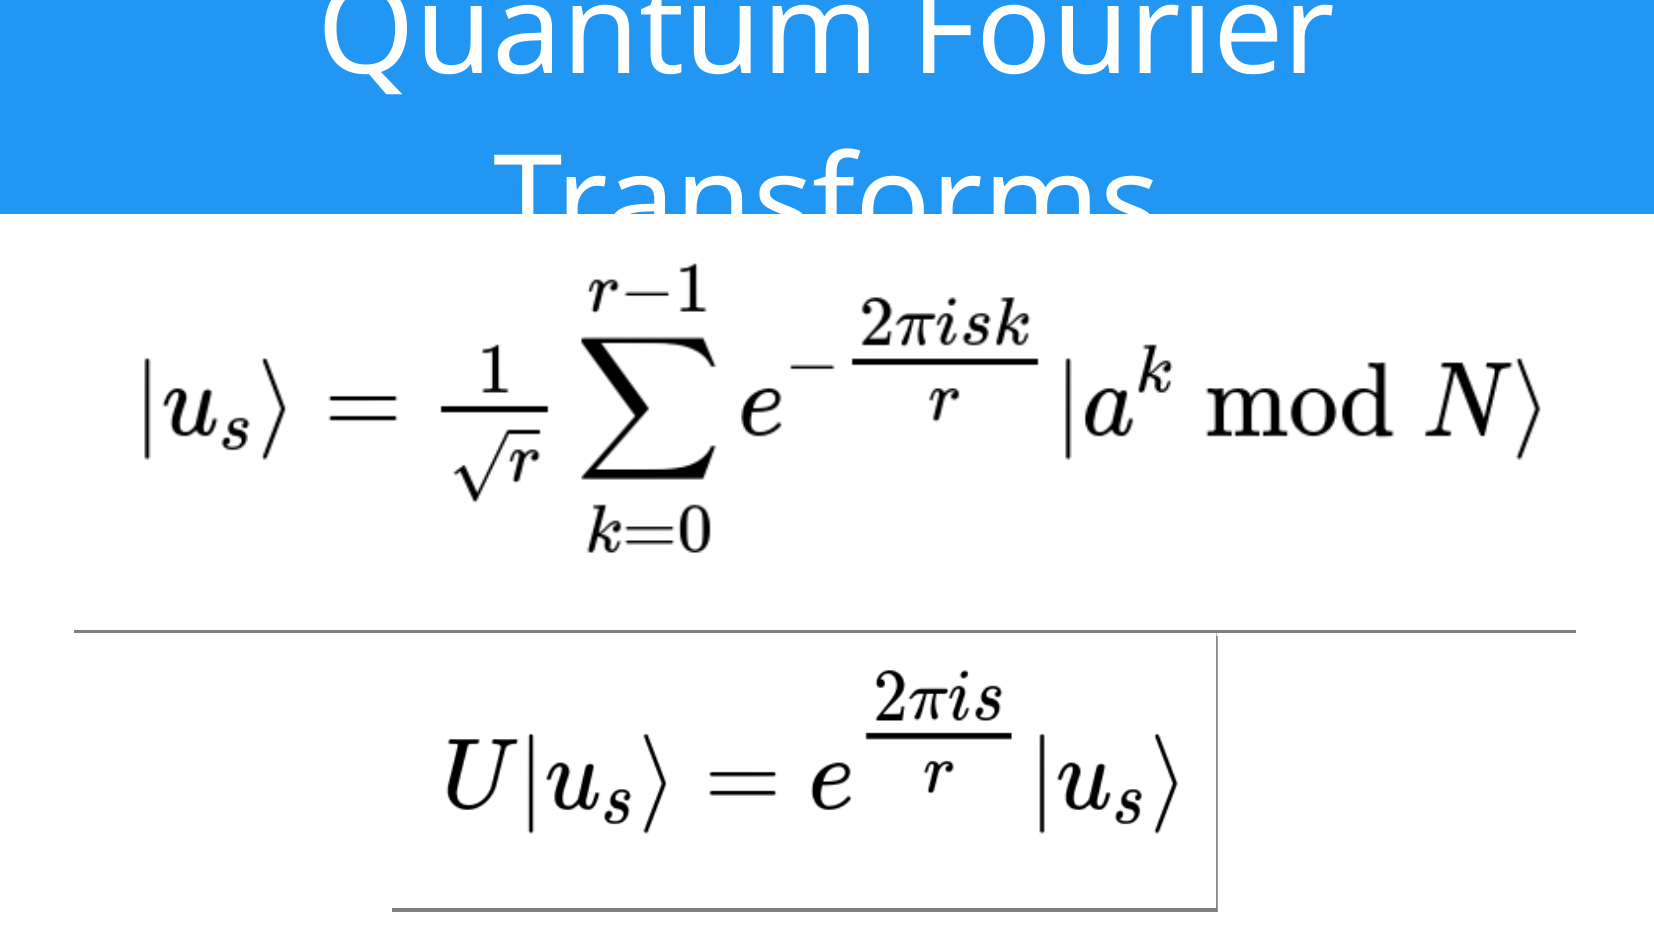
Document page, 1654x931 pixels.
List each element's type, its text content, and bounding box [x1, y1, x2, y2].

title Quantum Fourier Transforms [0, 0, 1654, 236]
picture [392, 633, 1231, 916]
picture [74, 221, 1576, 631]
